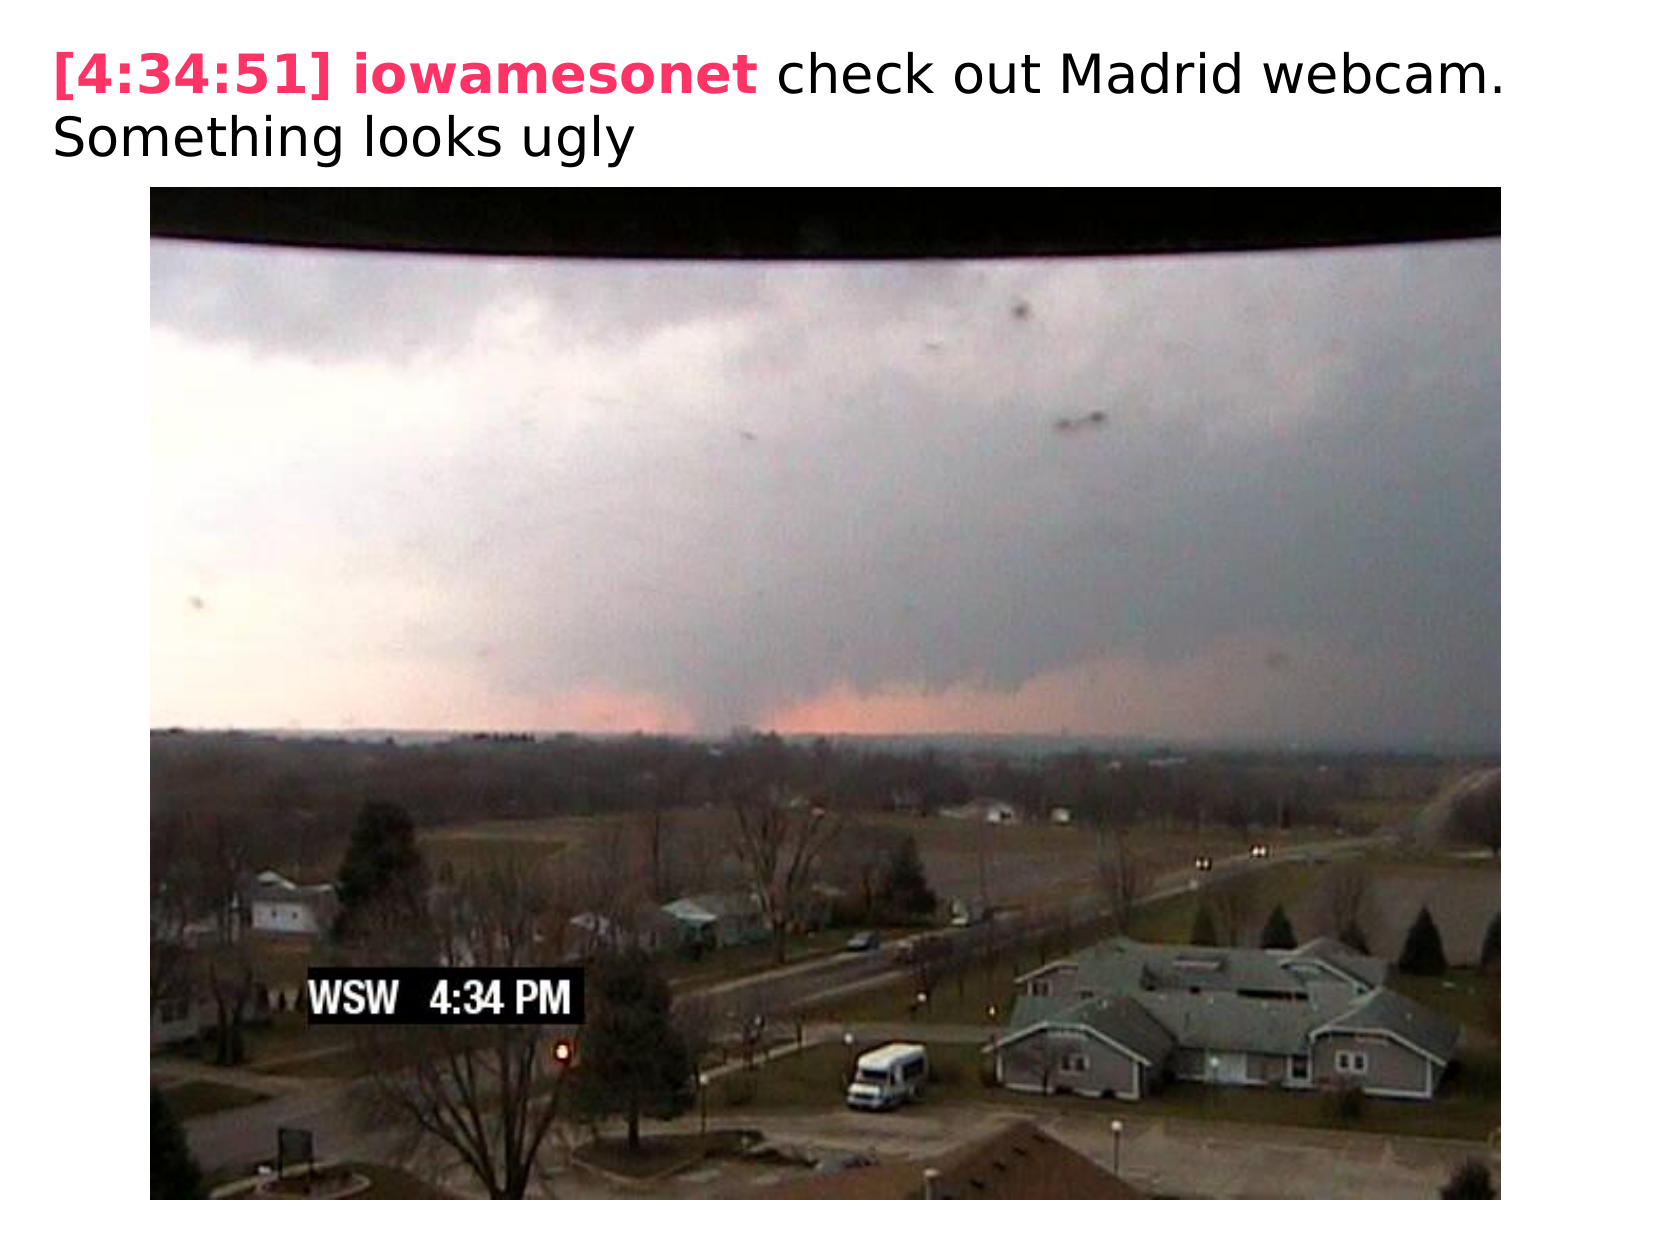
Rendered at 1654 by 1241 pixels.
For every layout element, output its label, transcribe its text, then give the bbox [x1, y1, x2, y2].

picture [150, 187, 1501, 1201]
text_box [4:34:51] iowamesonet check out Madrid webcam. Something looks ugly [37, 35, 1613, 177]
